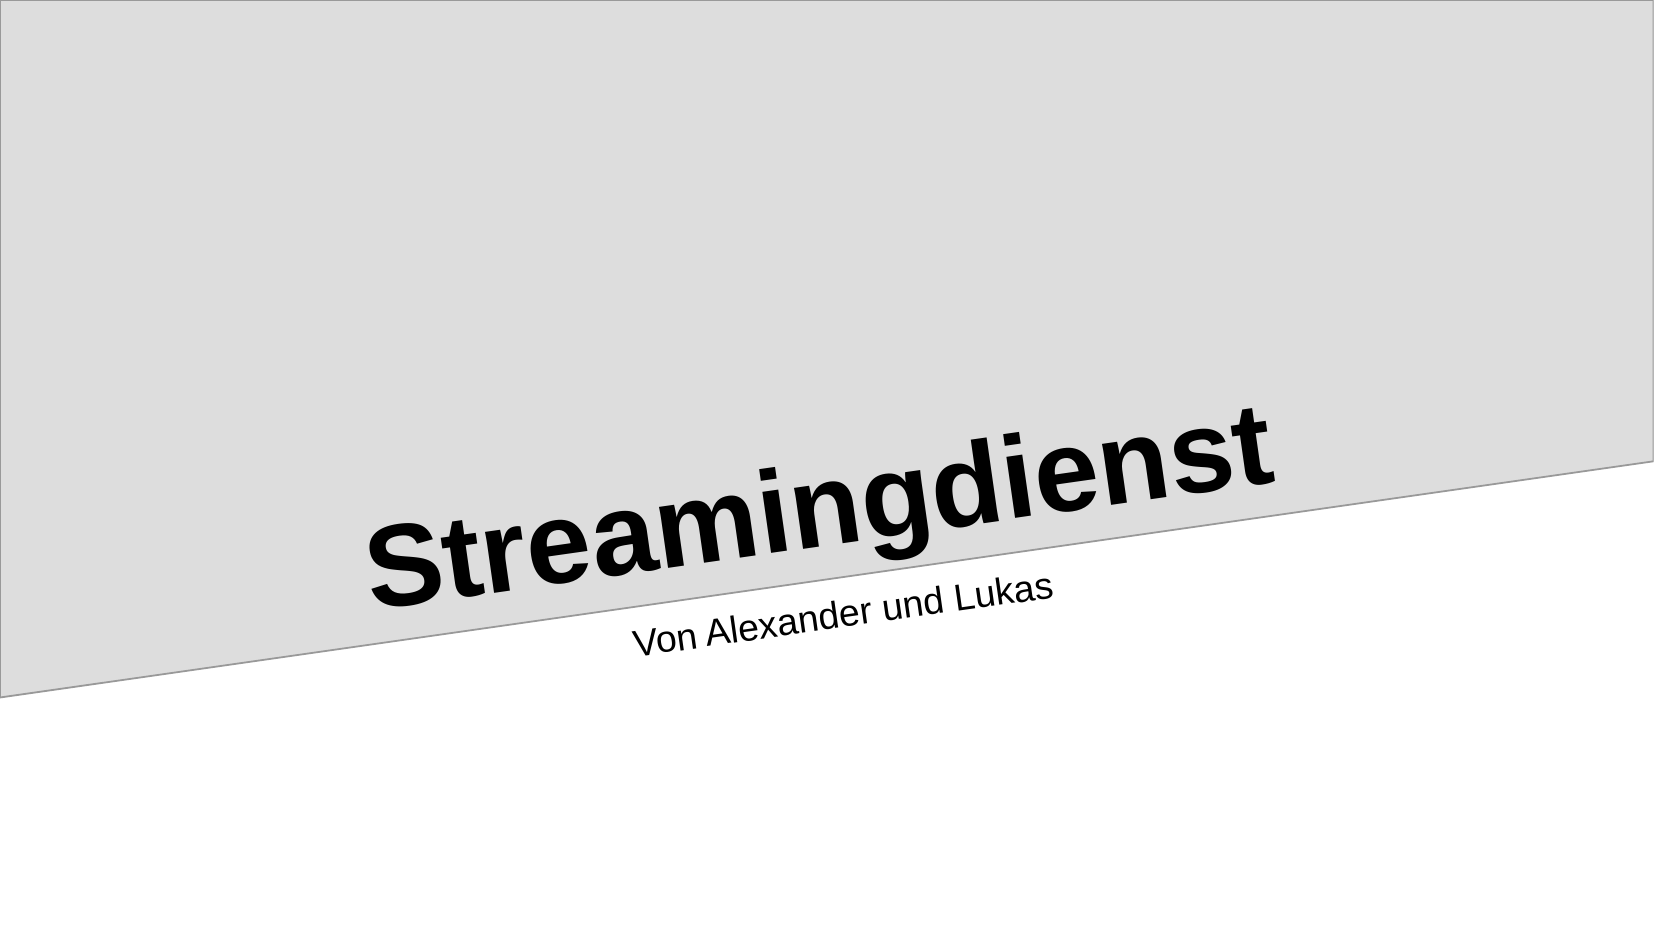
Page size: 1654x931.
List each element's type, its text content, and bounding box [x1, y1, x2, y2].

text_box [99, 471, 1574, 782]
text_box Von Alexander und Lukas [590, 550, 1109, 768]
title Streamingdienst [76, 323, 1560, 688]
